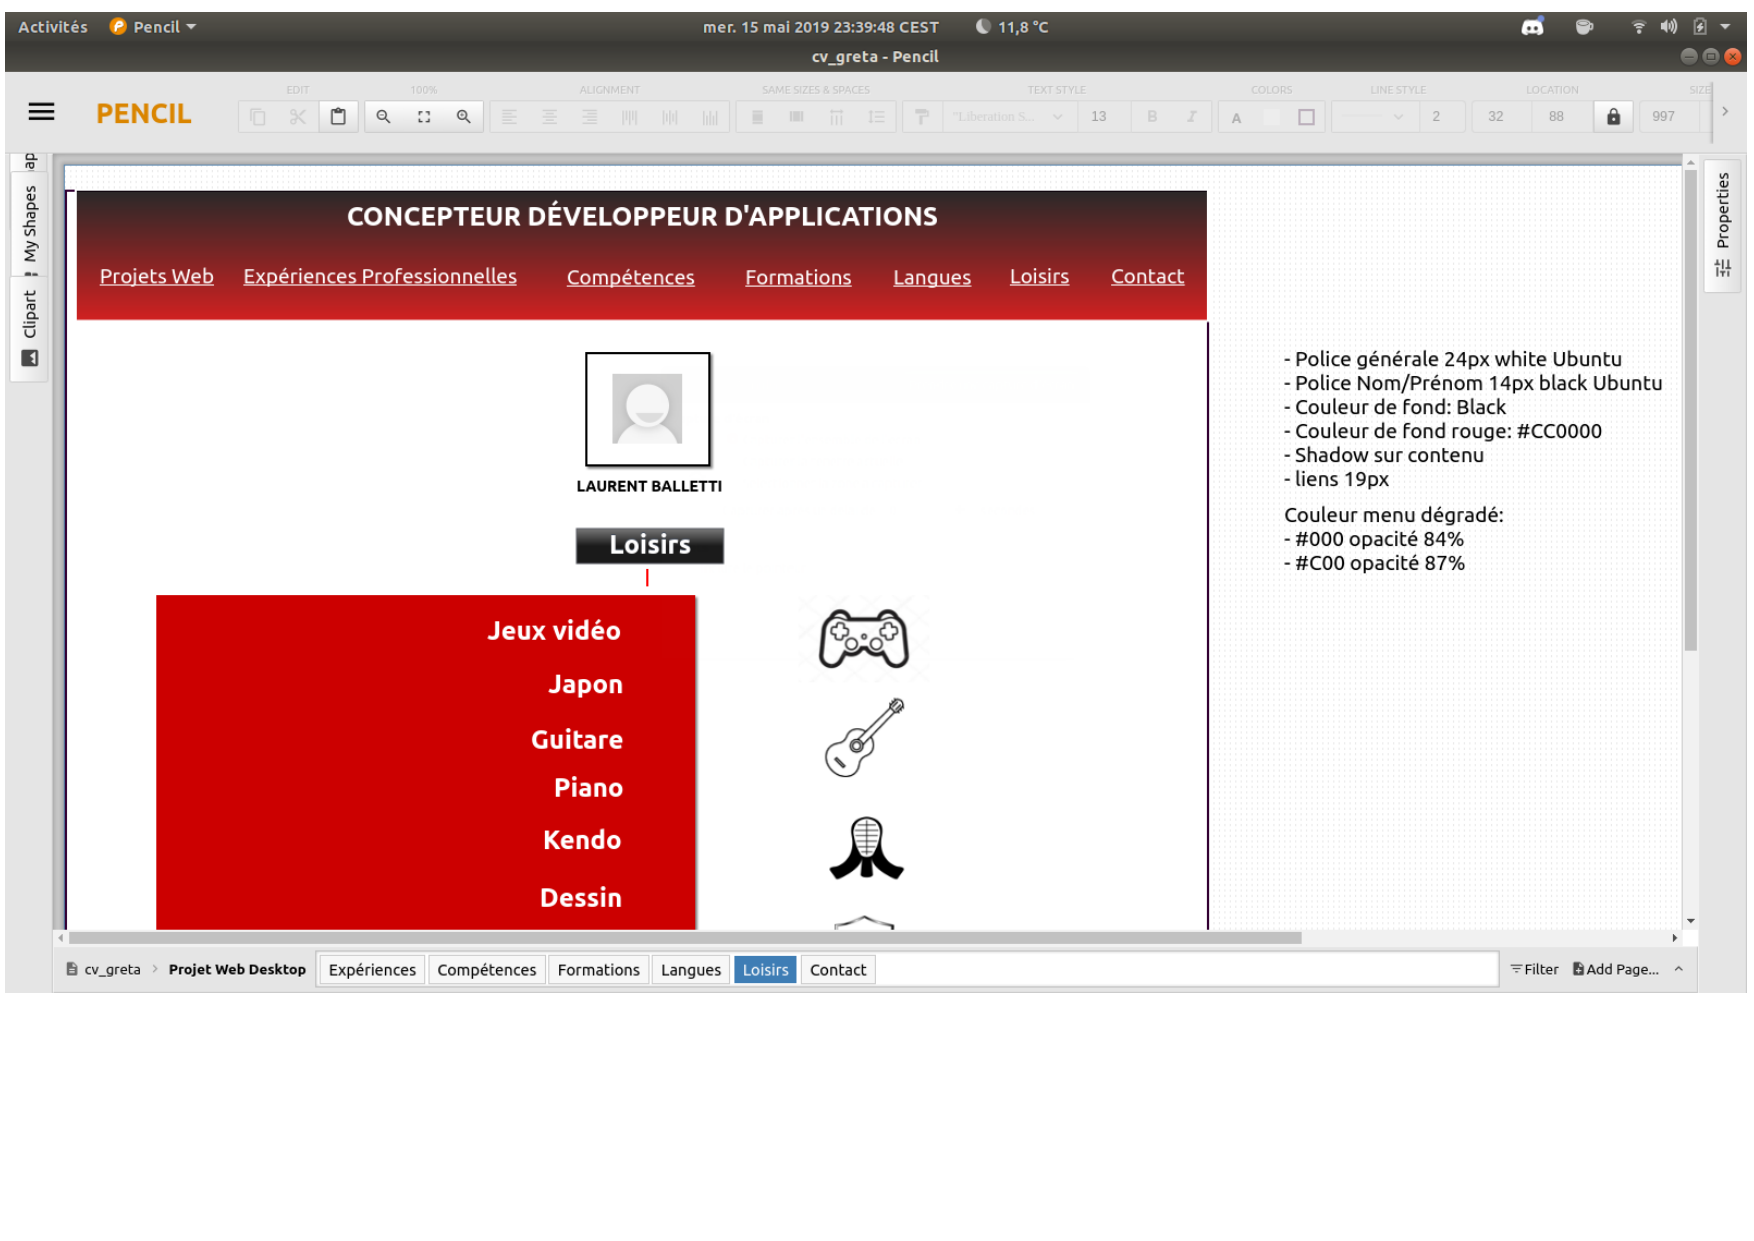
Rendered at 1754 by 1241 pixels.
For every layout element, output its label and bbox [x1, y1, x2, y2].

picture [5, 12, 1747, 993]
